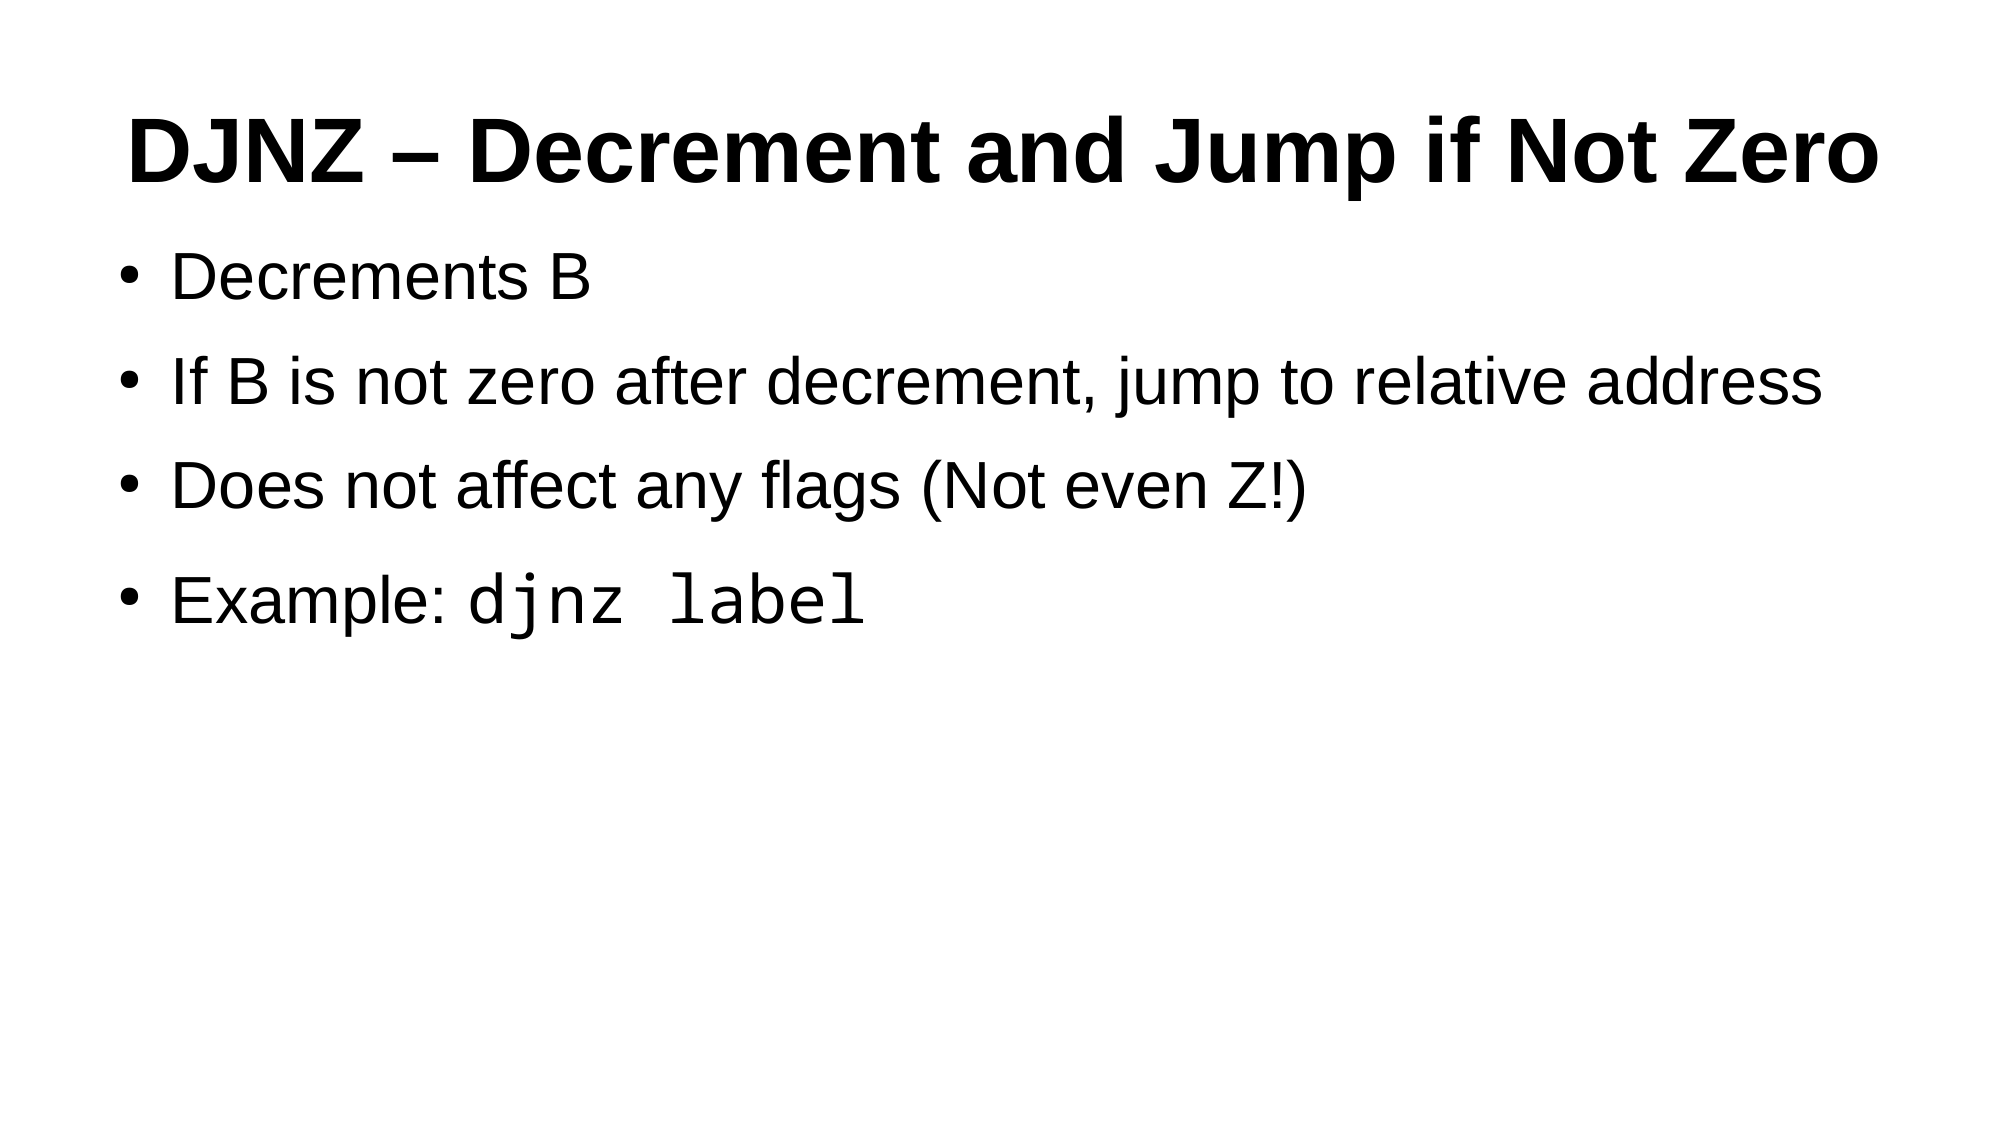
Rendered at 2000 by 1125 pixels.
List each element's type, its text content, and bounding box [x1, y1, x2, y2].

title DJNZ – Decrement and Jump if Not Zero [45, 42, 1966, 260]
list Decrements B If B is not zero after decrement, jump to relative address Does not affect any flags (Not even Z!) Example: djnz label [99, 239, 1935, 1042]
